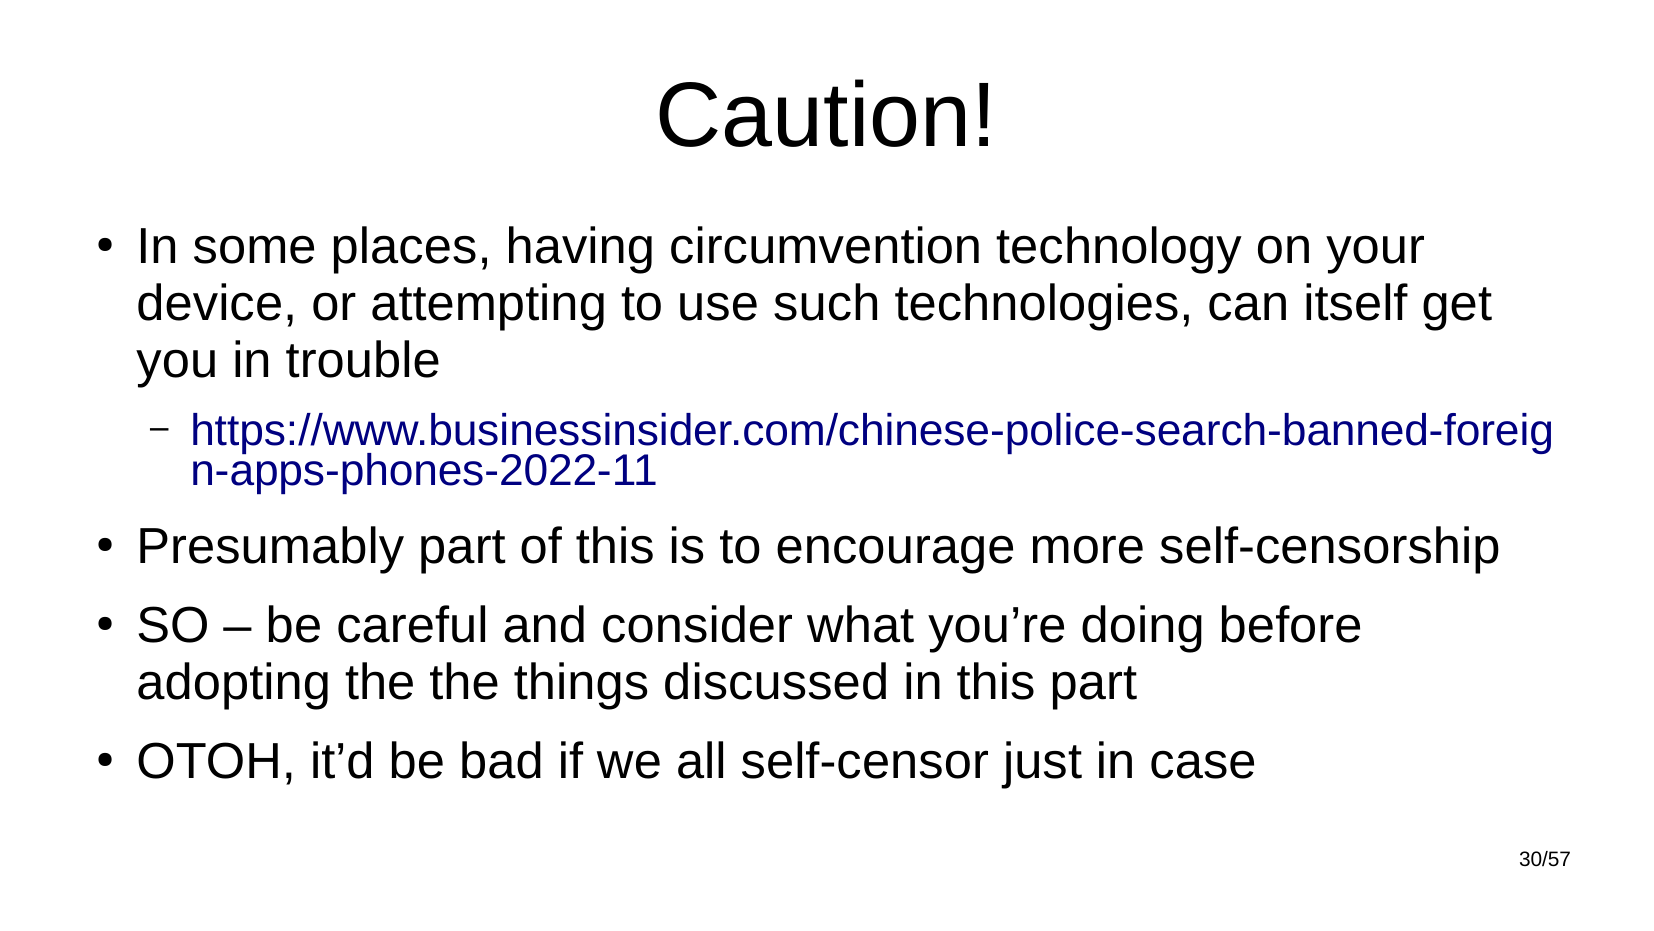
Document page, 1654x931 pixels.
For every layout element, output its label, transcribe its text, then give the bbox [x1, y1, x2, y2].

list In some places, having circumvention technology on your device, or attempting to use such technologies, can itself get you in trouble https://www.businessinsider.com/chinese-police-search-banned-foreign-apps-phones-2022-11 Presumably part of this is to encourage more self-censorship SO – be careful and consider what you’re doing before adopting the the things discussed in this part OTOH, it’d be bad if we all self-censor just in case [82, 217, 1571, 758]
title Caution! [82, 37, 1571, 193]
